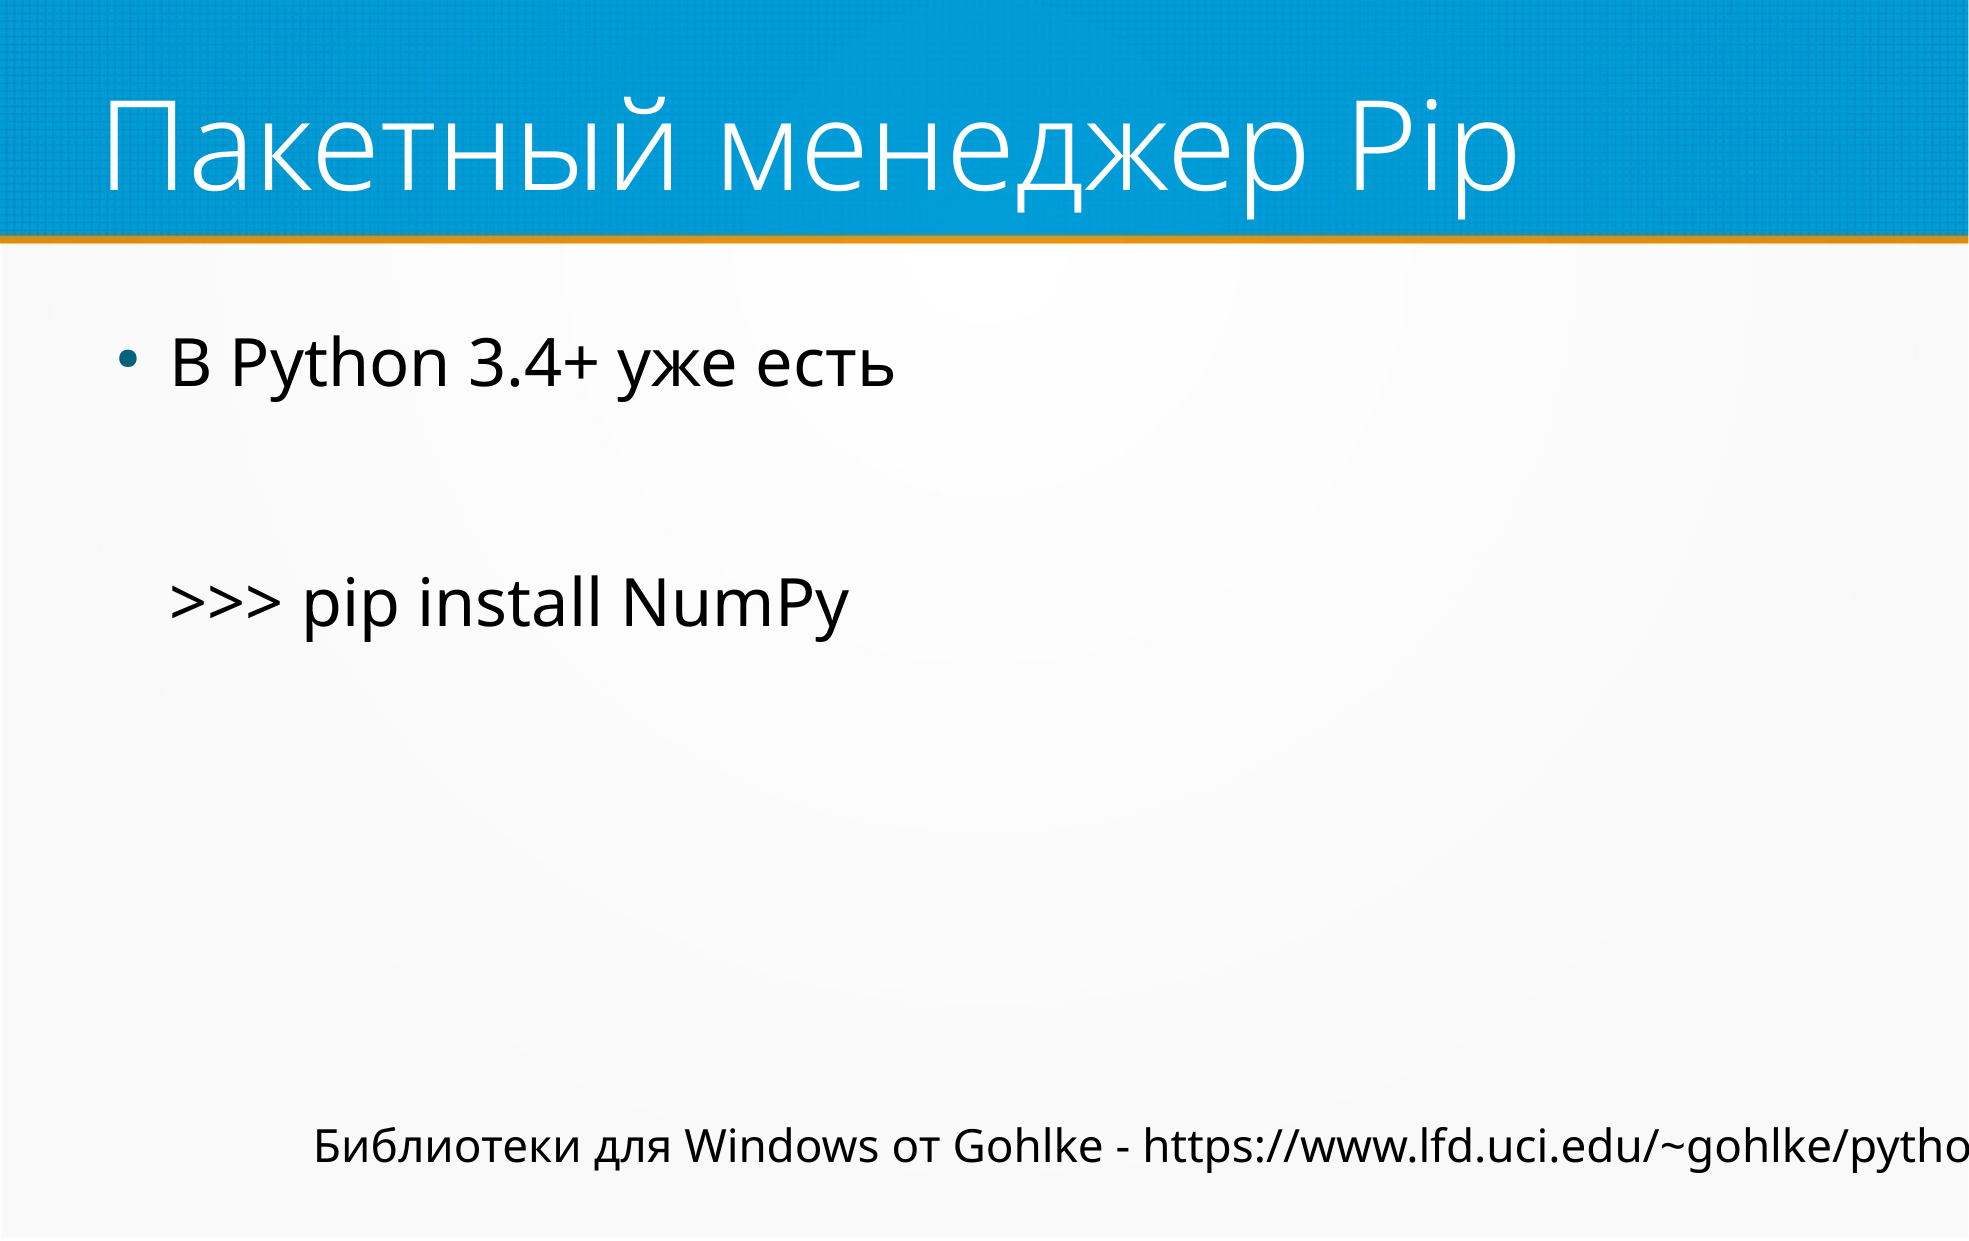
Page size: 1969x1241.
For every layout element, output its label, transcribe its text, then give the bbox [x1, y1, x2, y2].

picture [1951, 1140, 1965, 1159]
picture [0, 233, 1969, 1241]
text_box Библиотеки для Windows от Gohlke - https://www.lfd.uci.edu/~gohlke/pythonlibs/ [307, 1110, 1916, 1180]
title Пакетный менеджер Pip [98, 19, 1870, 227]
list В Python 3.4+ уже есть >>> pip install NumPy [98, 315, 1861, 1081]
